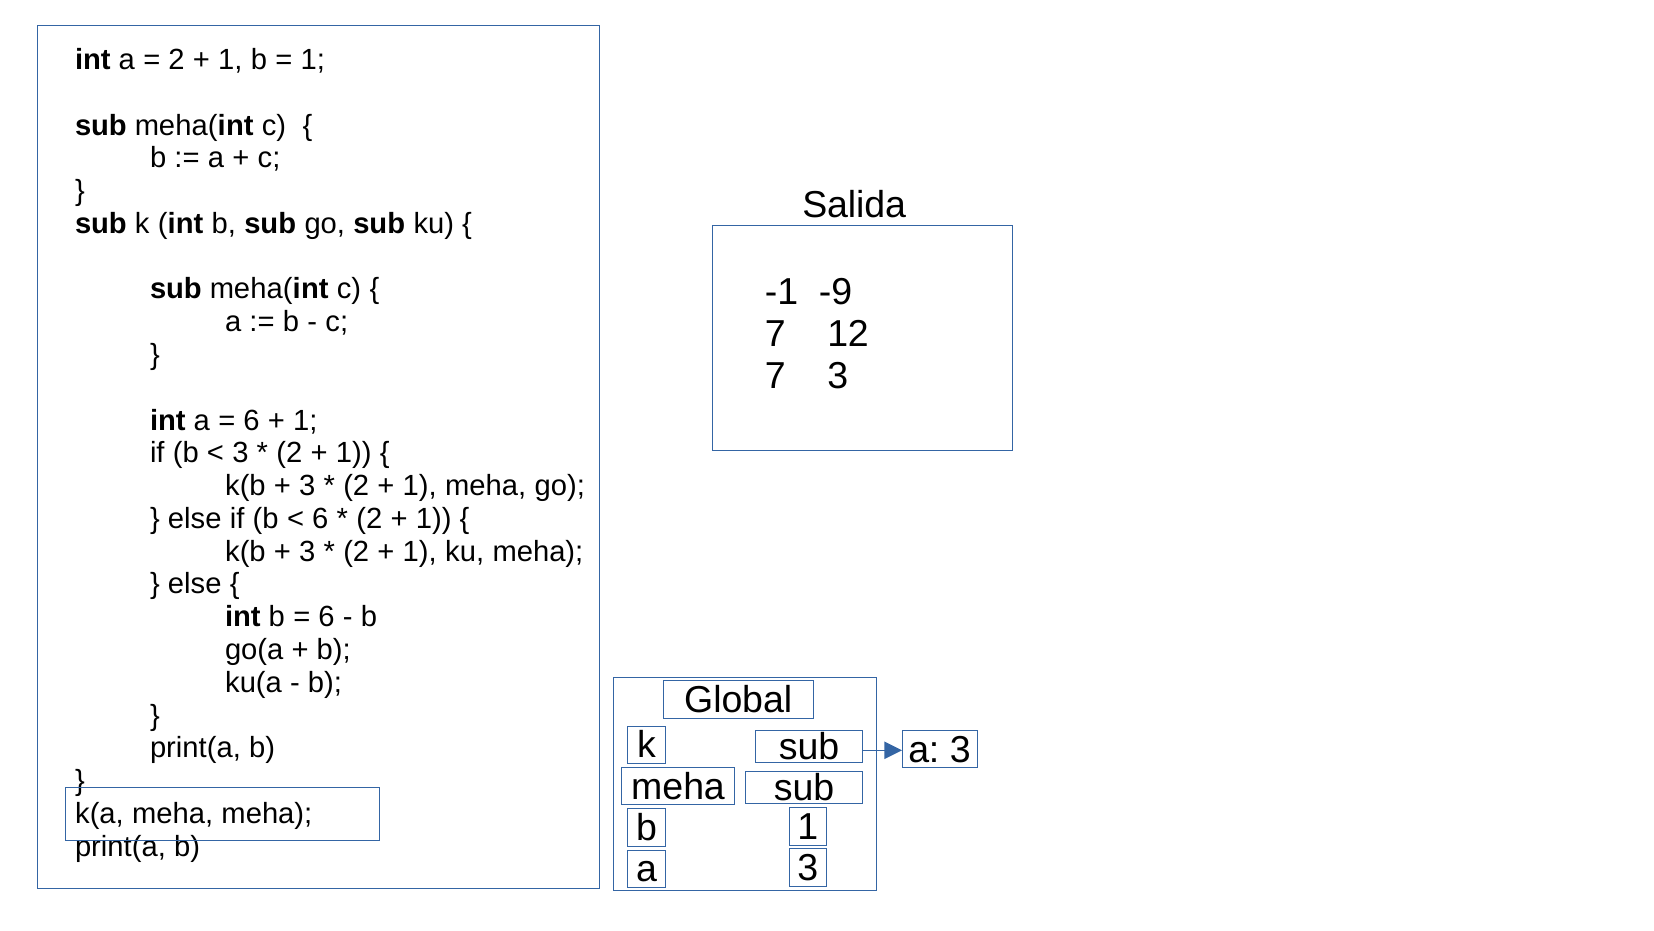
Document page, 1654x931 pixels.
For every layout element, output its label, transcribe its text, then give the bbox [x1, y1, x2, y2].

text_box -1 -9 7 12 7 3 [750, 262, 884, 404]
text_box b [627, 808, 666, 847]
text_box meha [621, 767, 735, 805]
text_box sub [745, 771, 863, 804]
text_box k [627, 726, 666, 764]
subtitle int a = 2 + 1, b = 1; sub meha(int c) { b := a + c; } sub k (int b, sub go, sub ku) { sub meha(int c) { a := b - c; } int a = 6 + 1; if (b < 3 * (2 + 1)) { k(b + 3 * (2 + 1), meha, go); } else if (b < 6 * (2 + 1)) { k(b + 3 * (2 + 1), ku, meha); } else { int b = 6 - b go(a + b); ku(a - b); } print(a, b) } k(a, meha, meha); print(a, b) [75, 788, 379, 840]
text_box 3 [789, 848, 827, 887]
text_box Global [663, 680, 814, 719]
text_box Salida [787, 175, 921, 233]
subtitle int a = 2 + 1, b = 1; sub meha(int c) { b := a + c; } sub k (int b, sub go, sub ku) { sub meha(int c) { a := b - c; } int a = 6 + 1; if (b < 3 * (2 + 1)) { k(b + 3 * (2 + 1), meha, go); } else if (b < 6 * (2 + 1)) { k(b + 3 * (2 + 1), ku, meha); } else { int b = 6 - b go(a + b); ku(a - b); } print(a, b) } k(a, meha, meha); print(a, b) [75, 43, 638, 863]
text_box sub [755, 730, 863, 763]
text_box a: 3 [902, 730, 978, 768]
text_box 1 [789, 807, 827, 846]
text_box a [627, 850, 666, 888]
